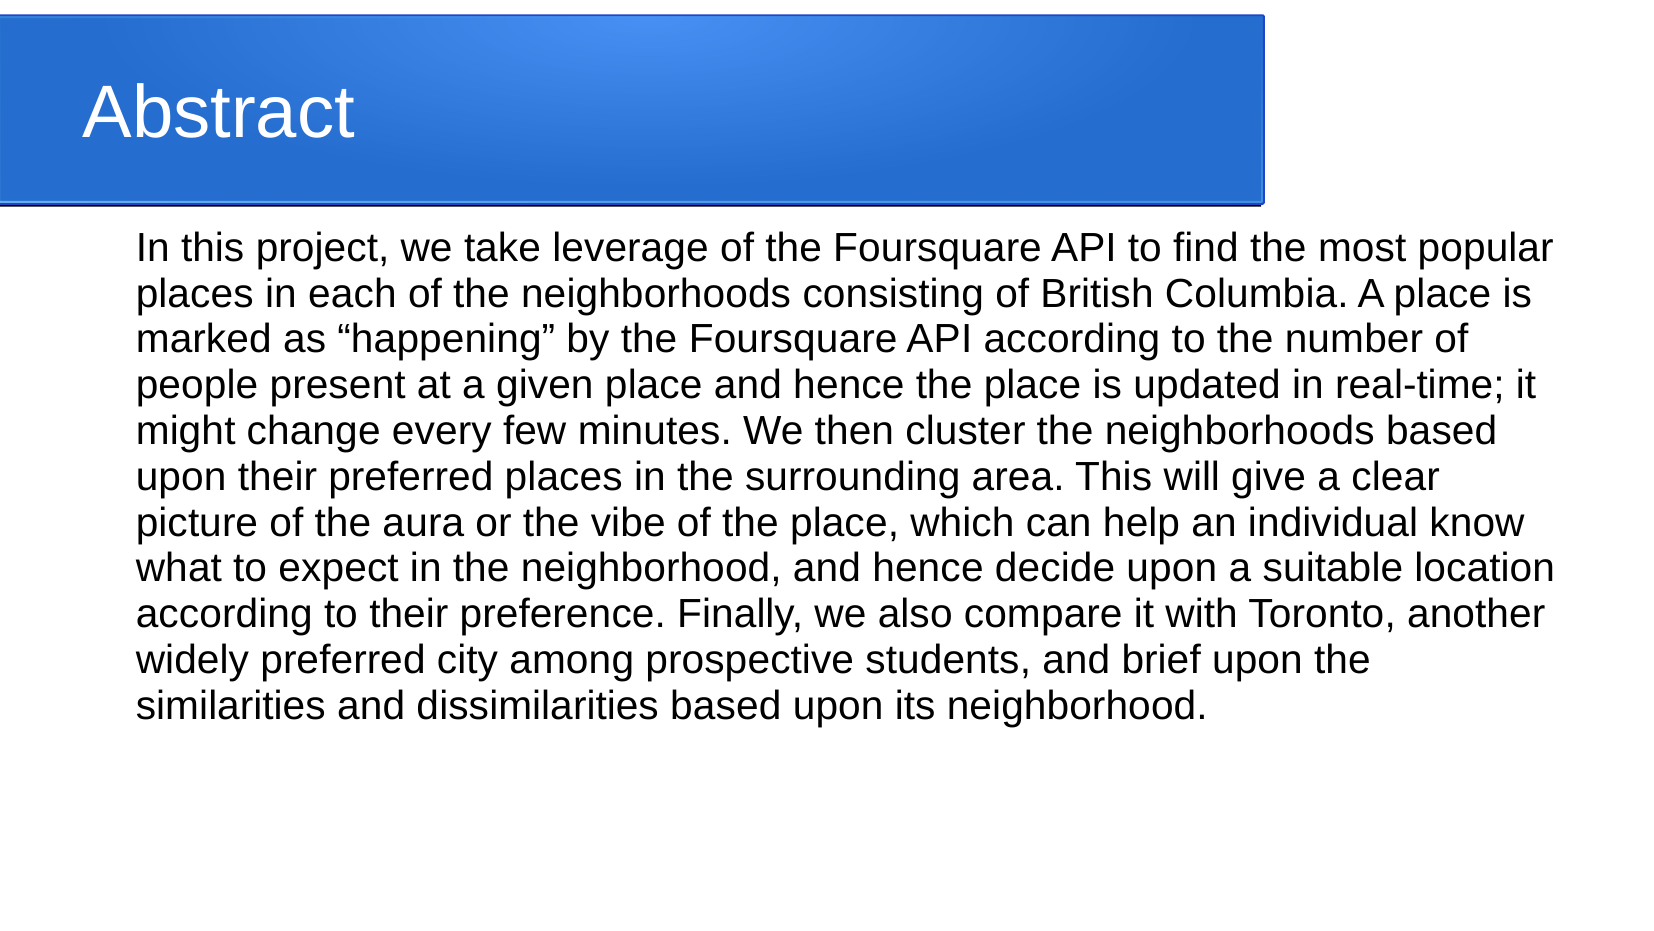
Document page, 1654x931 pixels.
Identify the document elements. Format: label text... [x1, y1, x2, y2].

list In this project, we take leverage of the Foursquare API to find the most popular places in each of the neighborhoods consisting of British Columbia. A place is marked as “happening” by the Foursquare API according to the number of people present at a given place and hence the place is updated in real-time; it might change every few minutes. We then cluster the neighborhoods based upon their preferred places in the surrounding area. This will give a clear picture of the aura or the vibe of the place, which can help an individual know what to expect in the neighborhood, and hence decide upon a suitable location according to their preference. Finally, we also compare it with Toronto, another widely preferred city among prospective students, and brief upon the similarities and dissimilarities based upon its neighborhood. [82, 224, 1571, 764]
title Abstract [82, 35, 1235, 189]
